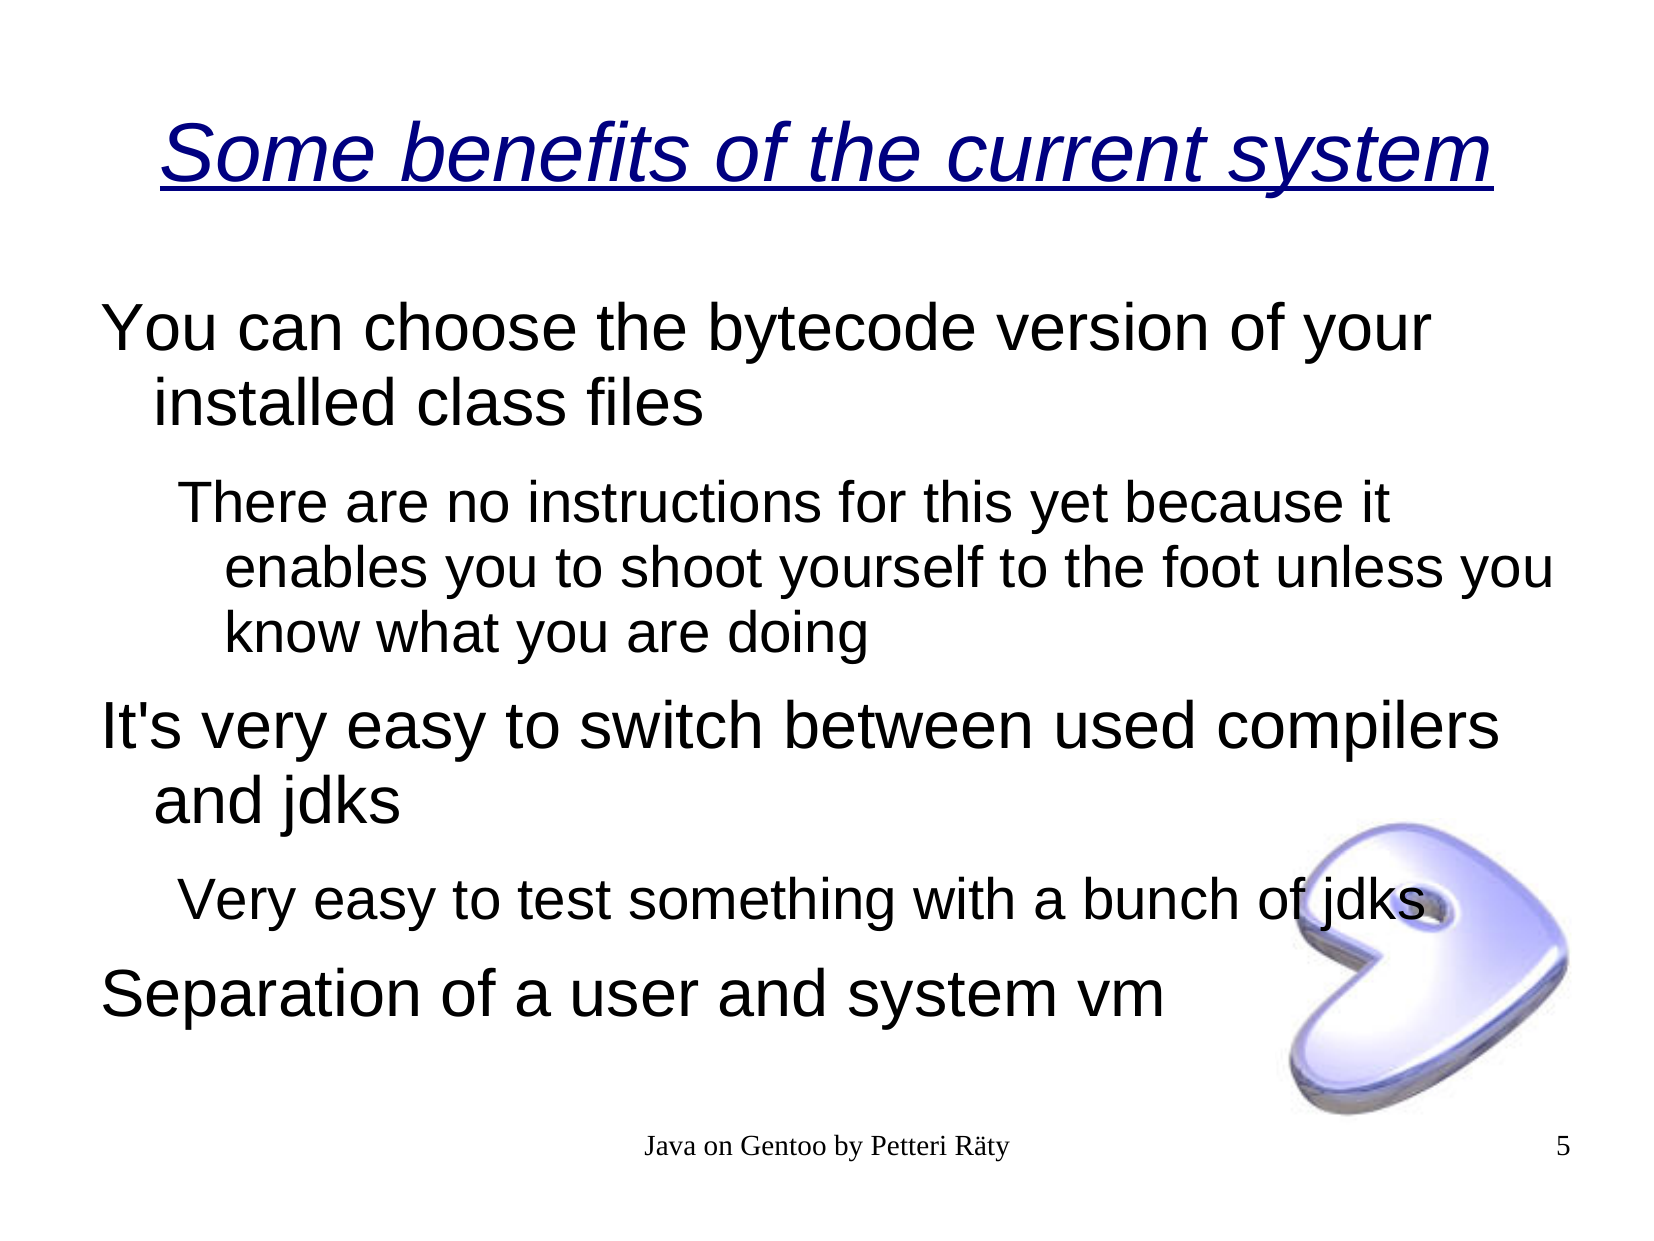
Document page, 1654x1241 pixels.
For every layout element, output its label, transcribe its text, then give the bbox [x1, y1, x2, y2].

list You can choose the bytecode version of your installed class files There are no instructions for this yet because it enables you to shoot yourself to the foot unless you know what you are doing It's very easy to switch between used compilers and jdks Very easy to test something with a bunch of jdks Separation of a user and system vm [82, 290, 1571, 1094]
title Some benefits of the current system [82, 56, 1571, 250]
picture [1275, 818, 1576, 1125]
